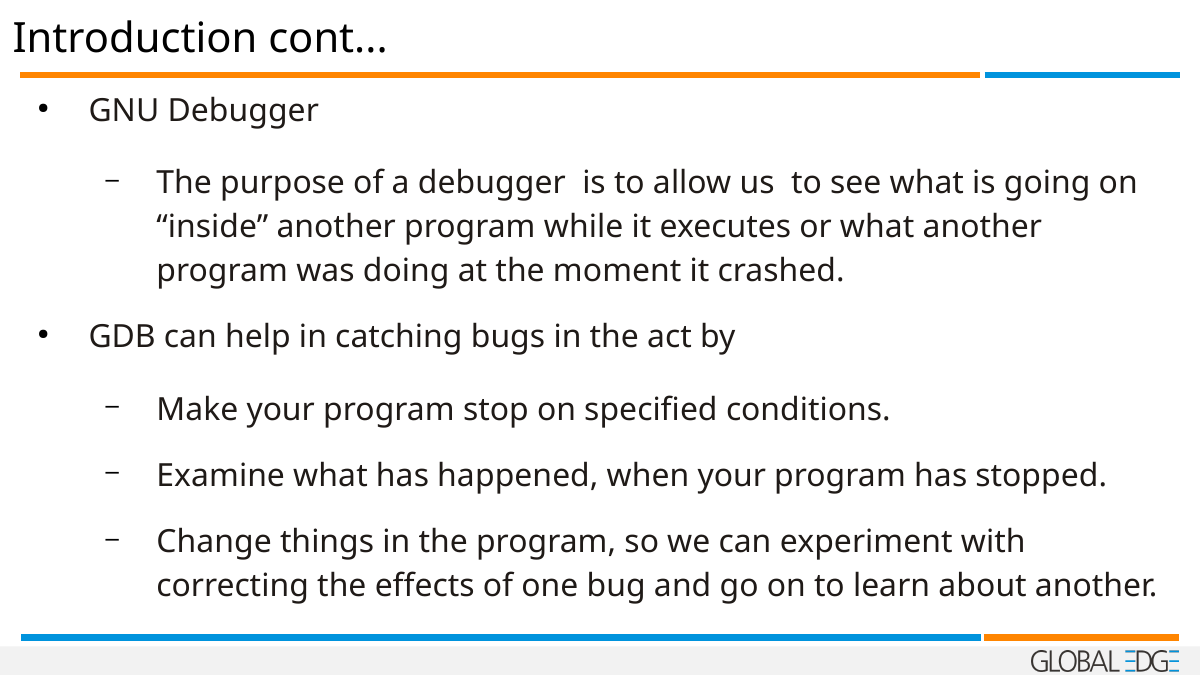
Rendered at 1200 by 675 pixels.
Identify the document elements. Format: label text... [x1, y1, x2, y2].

title Introduction cont... [12, 9, 1088, 63]
picture [1031, 650, 1179, 672]
list GNU Debugger The purpose of a debugger is to allow us to see what is going on “inside” another program while it executes or what another program was doing at the moment it crashed. GDB can help in catching bugs in the act by Make your program stop on specified conditions. Examine what has happened, when your program has stopped. Change things in the program, so we can experiment with correcting the effects of one bug and go on to learn about another. [20, 87, 1179, 628]
